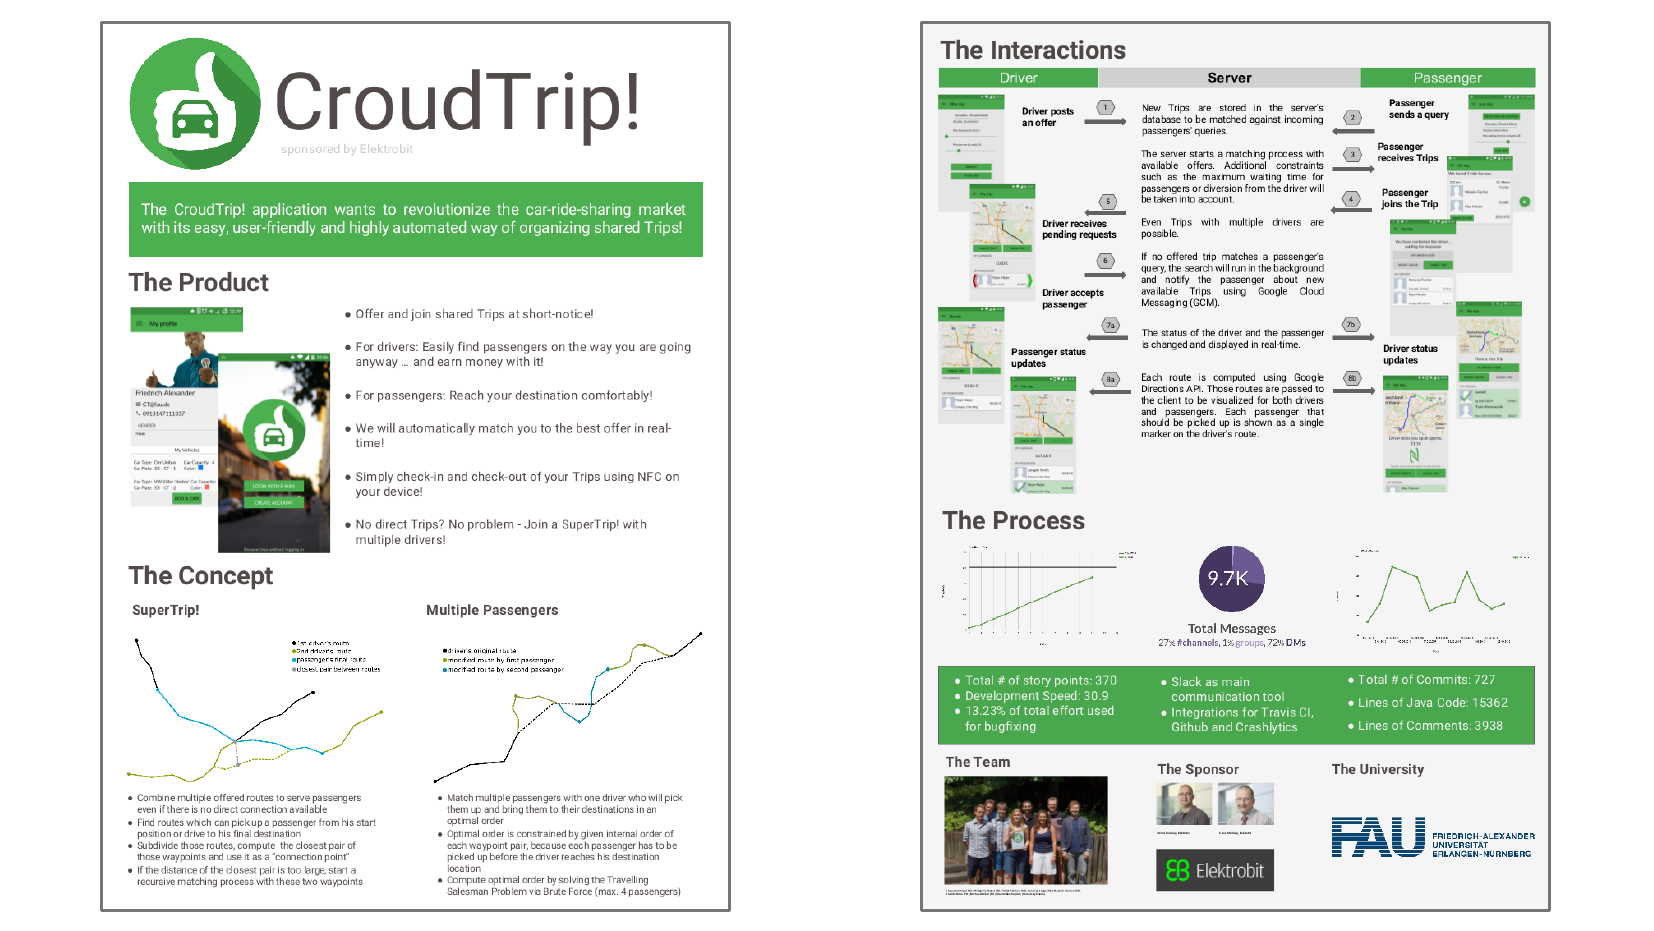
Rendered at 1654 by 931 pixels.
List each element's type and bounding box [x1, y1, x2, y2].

picture [923, 23, 1549, 910]
picture [103, 23, 729, 910]
